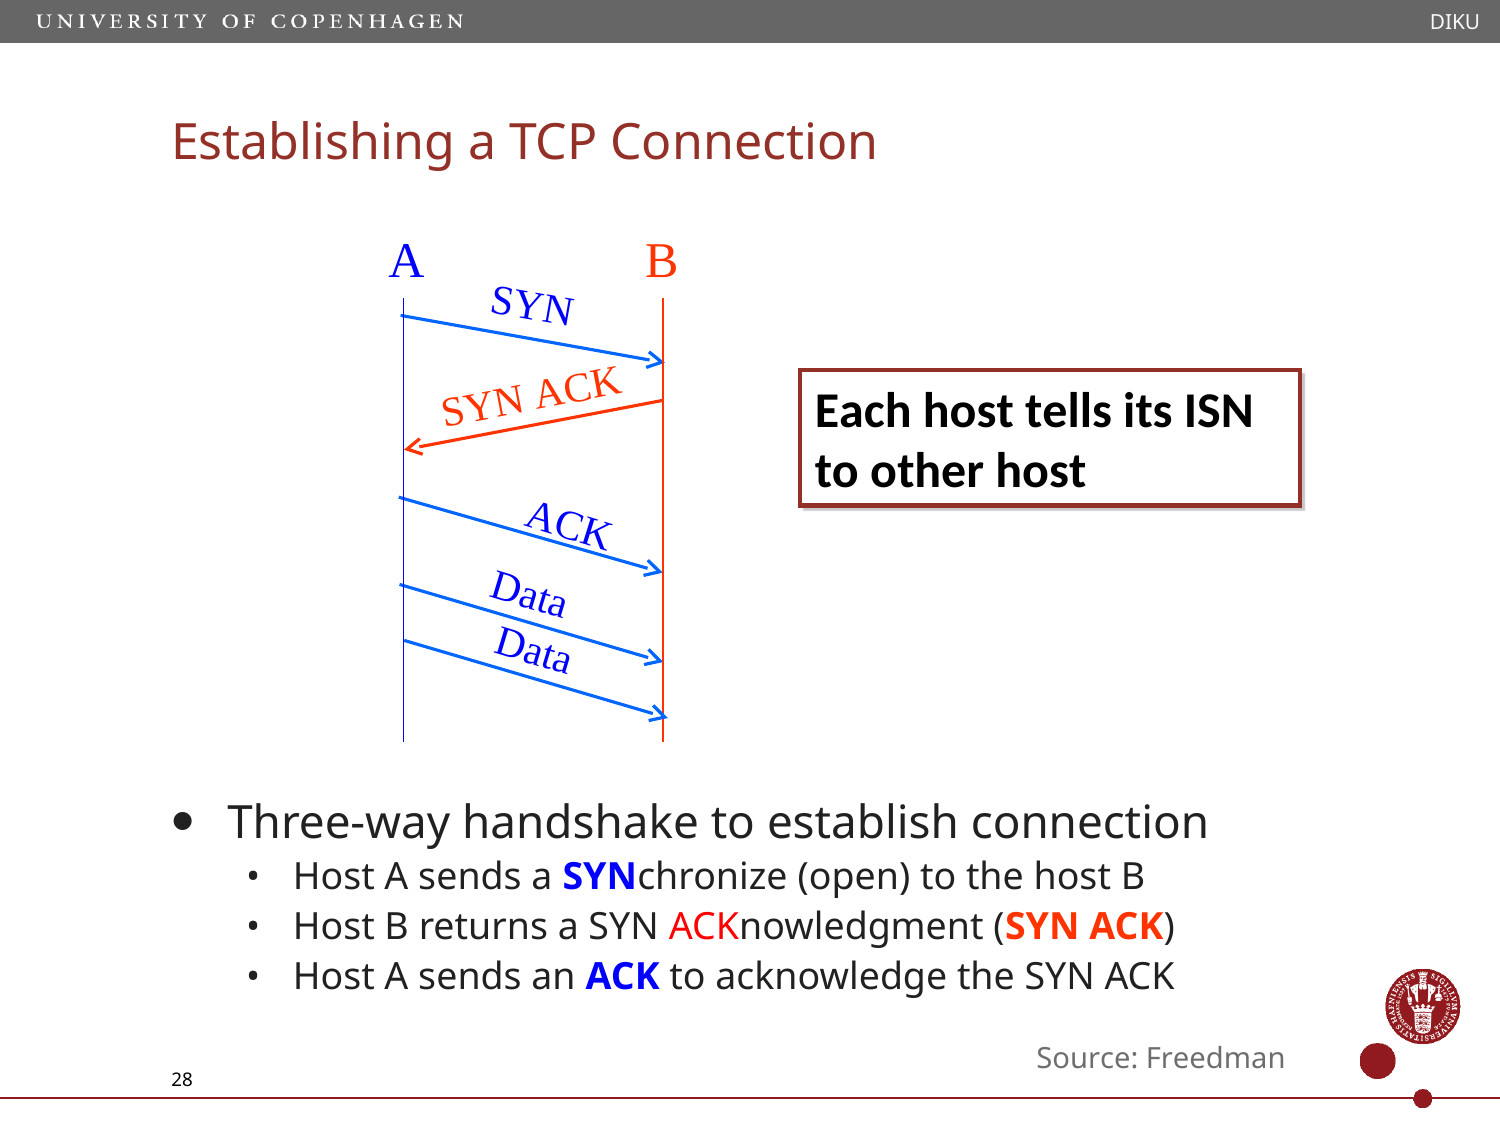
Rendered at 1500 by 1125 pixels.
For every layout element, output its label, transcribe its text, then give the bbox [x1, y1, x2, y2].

text_box <number> [171, 1067, 522, 1092]
text_box A [373, 219, 440, 296]
title Establishing a TCP Connection [171, 75, 1329, 171]
text_box Data [473, 601, 597, 695]
text_box DIKU [469, 0, 1495, 43]
text_box SYN ACK [420, 340, 644, 446]
list Three-way handshake to establish connection Host A sends a SYNchronize (open) to the host B Host B returns a SYN ACKnowledgment (SYN ACK) Host A sends an ACK to acknowledge the SYN ACK [171, 798, 1329, 1024]
text_box ACK [504, 474, 637, 572]
text_box B [630, 219, 694, 296]
text_box SYN [471, 260, 595, 346]
text_box Data [469, 545, 593, 626]
picture [0, 910, 1500, 1122]
text_box Each host tells its ISN to other host [800, 369, 1301, 506]
text_box Source: Freedman [1021, 1031, 1341, 1083]
